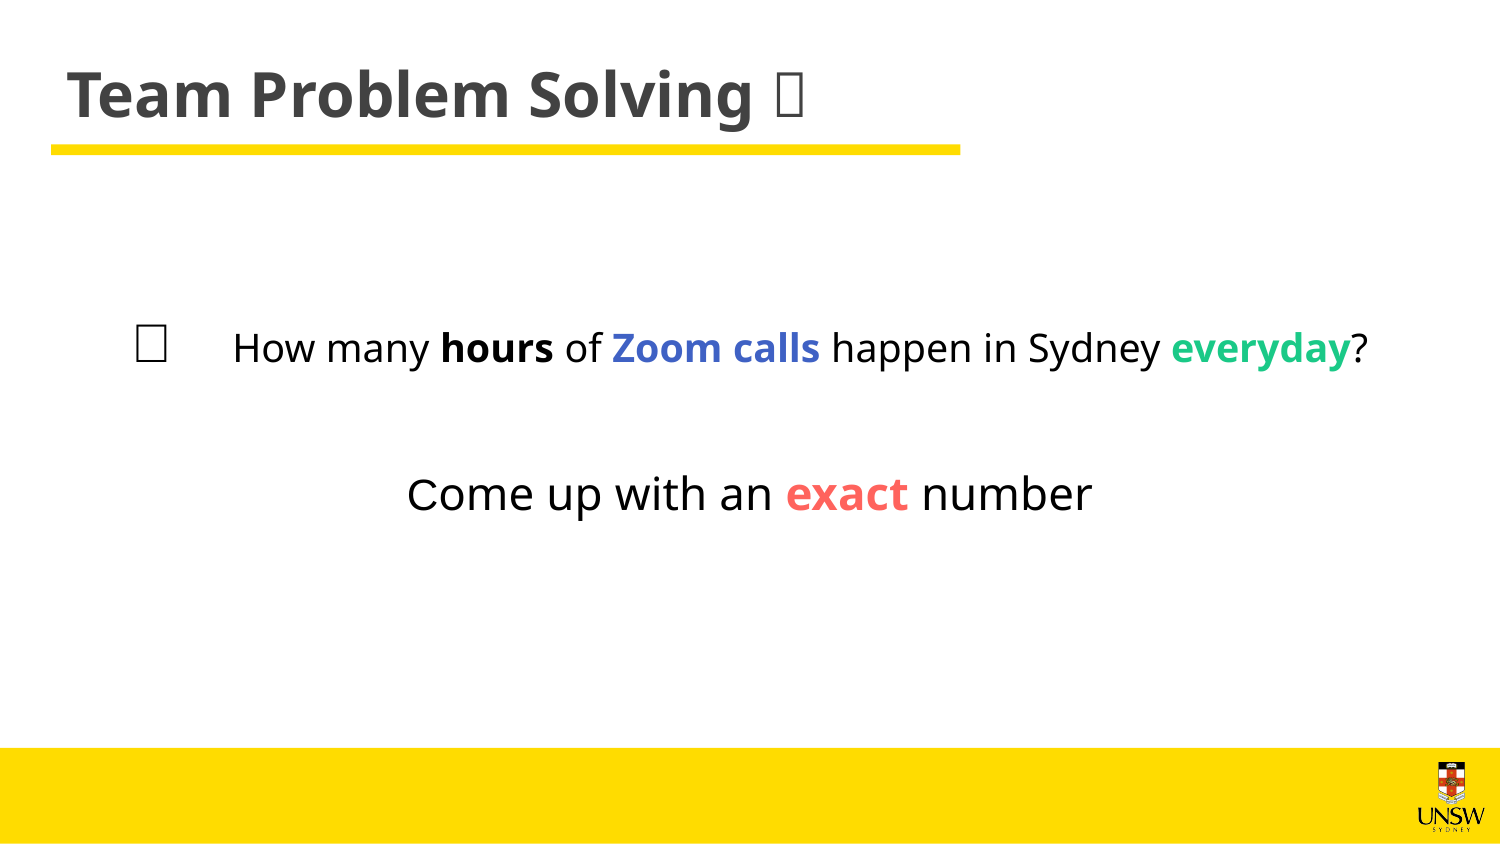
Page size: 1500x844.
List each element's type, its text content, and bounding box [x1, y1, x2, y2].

text_box 🎥 How many hours of Zoom calls happen in Sydney everyday? Come up with an exact number [51, 272, 1449, 571]
text_box [51, 144, 961, 156]
picture [1418, 762, 1485, 832]
text_box 👨‍👩‍👧‍👦Team Problem Solving 🧠 [51, 24, 1449, 145]
